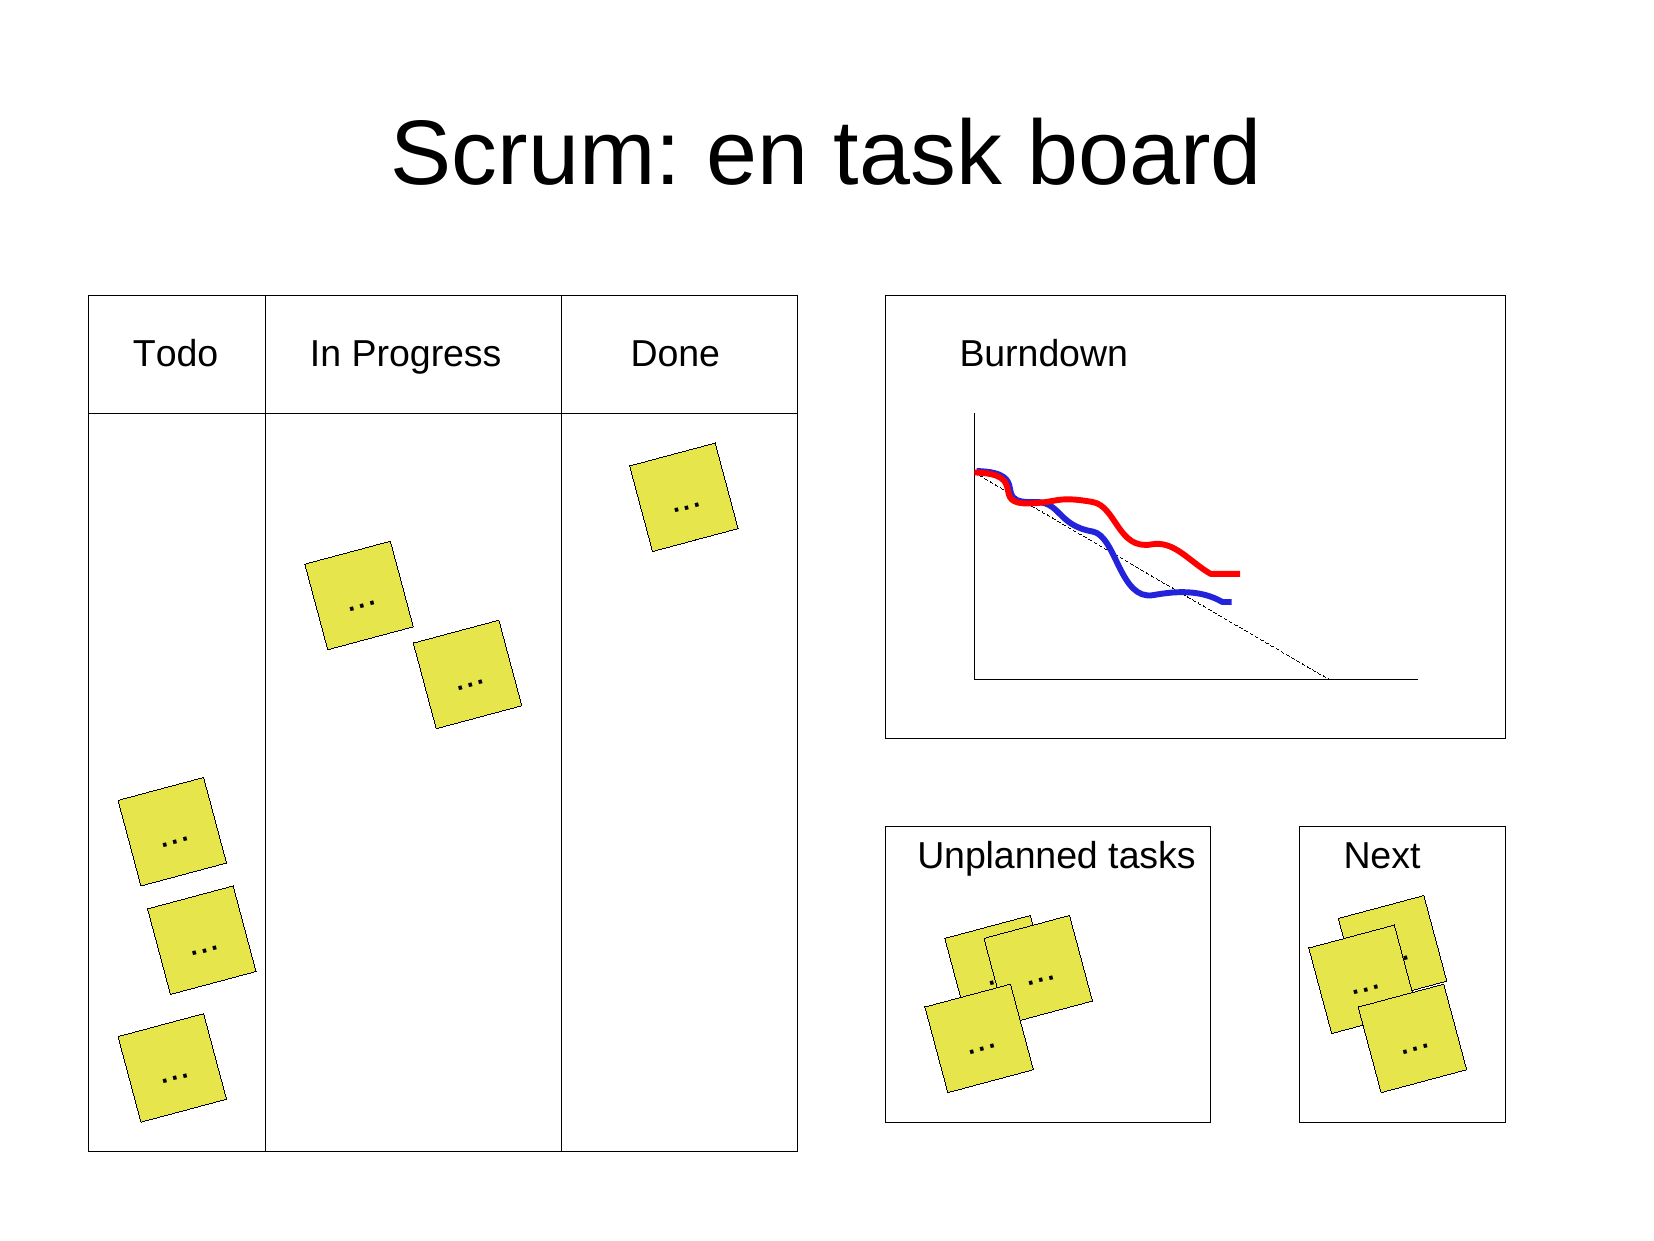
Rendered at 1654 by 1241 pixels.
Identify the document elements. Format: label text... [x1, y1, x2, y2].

text_box Done [615, 324, 735, 382]
text_box In Progress [295, 324, 517, 382]
text_box ... [984, 915, 1093, 1021]
text_box [885, 295, 1506, 739]
text_box [88, 414, 265, 1152]
text_box ... [118, 777, 227, 886]
text_box ... [629, 442, 739, 552]
text_box [88, 295, 265, 413]
text_box [1299, 826, 1506, 1123]
text_box Next [1328, 826, 1436, 884]
text_box ... [304, 541, 414, 650]
text_box ... [147, 885, 257, 995]
text_box ... [1358, 984, 1467, 1093]
text_box ... [944, 915, 1033, 997]
text_box Unplanned tasks [902, 826, 1211, 884]
text_box [885, 826, 1211, 1123]
text_box Todo [118, 324, 234, 382]
title Scrum: en task board [82, 49, 1571, 257]
text_box ... [1308, 924, 1413, 1034]
text_box ... [924, 984, 1034, 1093]
text_box [562, 295, 798, 413]
text_box Burndown [944, 324, 1143, 382]
text_box [562, 414, 798, 1152]
text_box ... [1338, 895, 1447, 991]
text_box [266, 414, 561, 1152]
text_box ... [413, 620, 522, 729]
text_box ... [118, 1013, 227, 1123]
text_box [266, 295, 561, 413]
